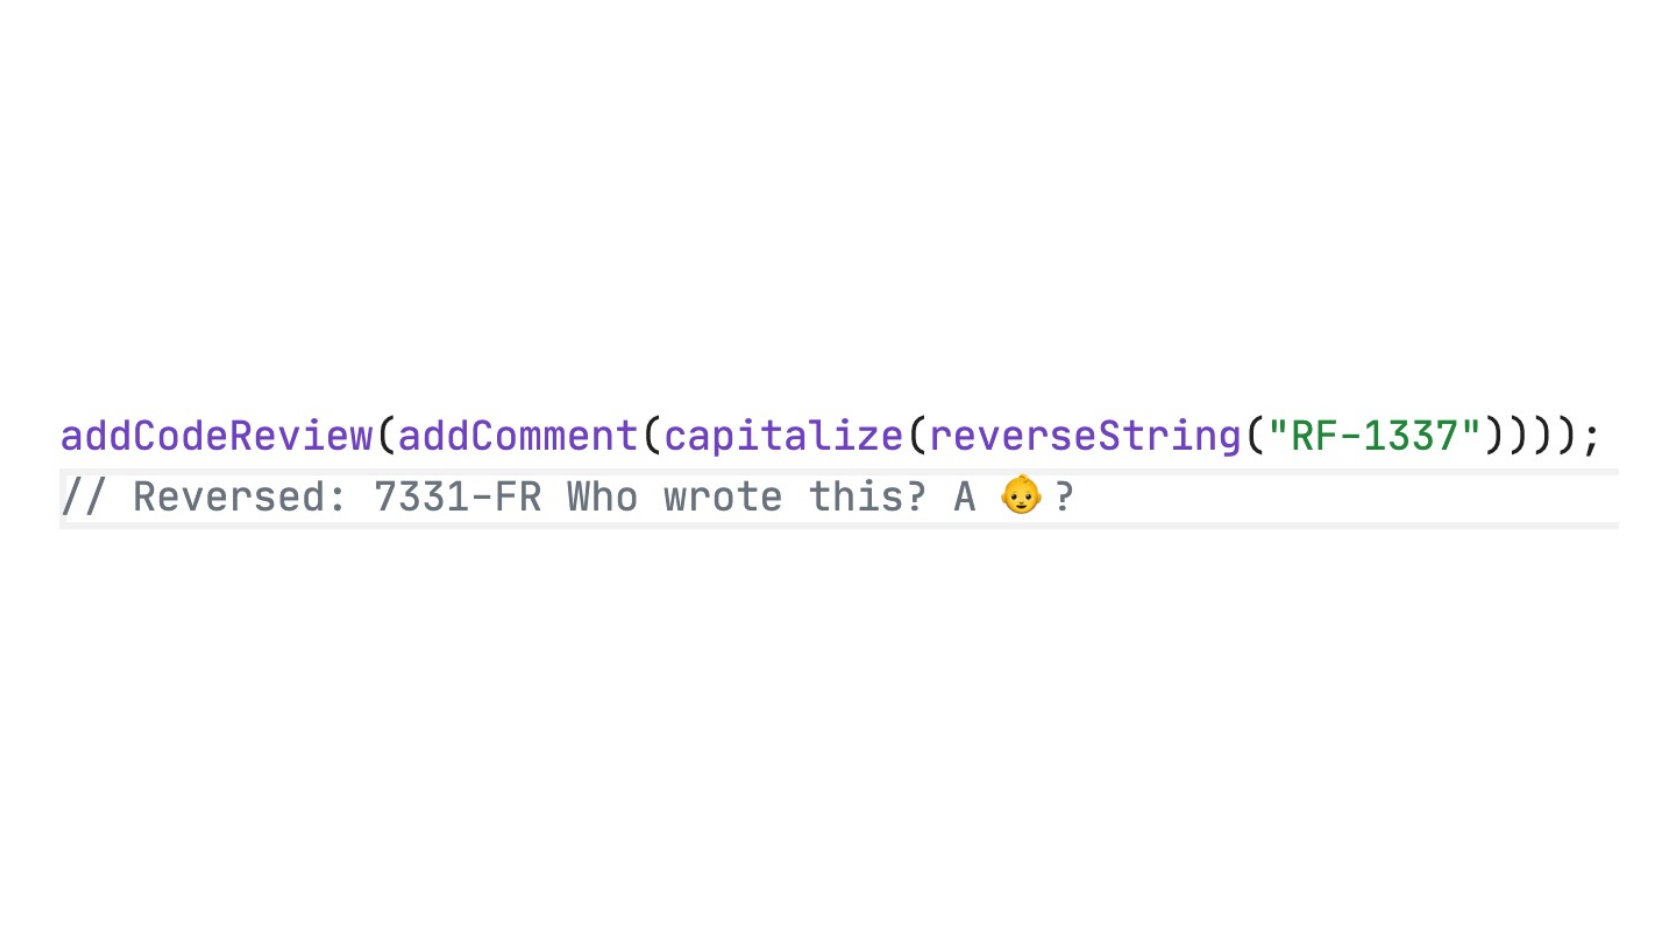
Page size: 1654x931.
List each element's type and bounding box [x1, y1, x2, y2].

picture [34, 389, 1619, 541]
